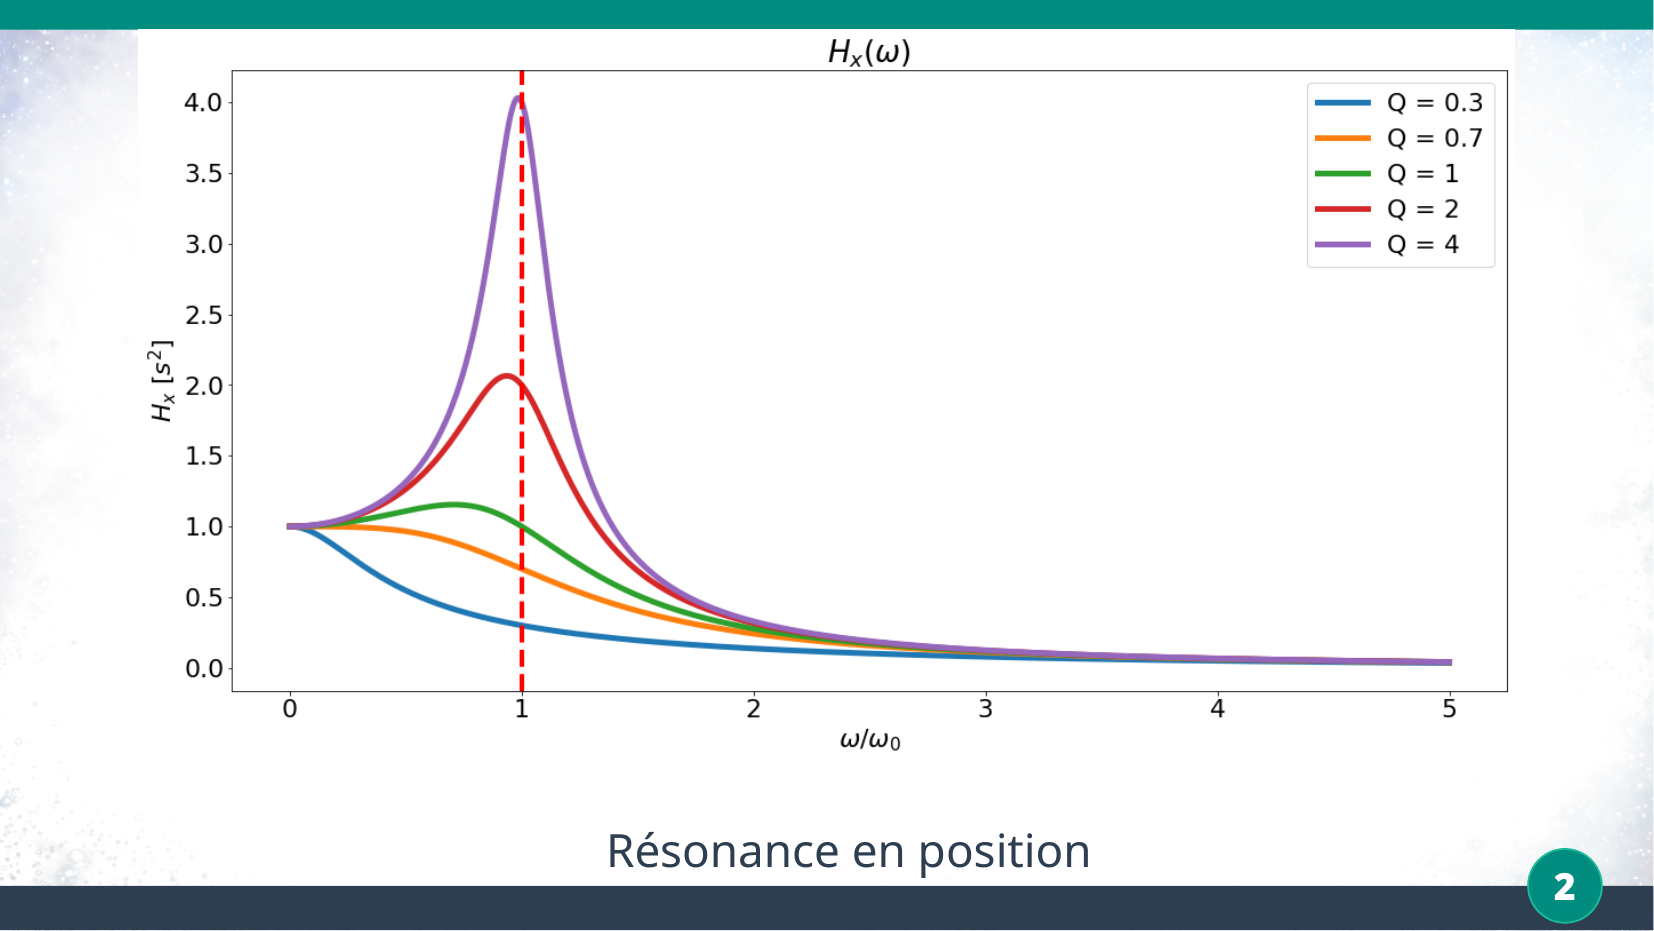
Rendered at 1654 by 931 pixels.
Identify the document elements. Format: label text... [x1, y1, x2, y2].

text_box Résonance en position [591, 813, 1063, 886]
picture [0, 29, 1654, 885]
